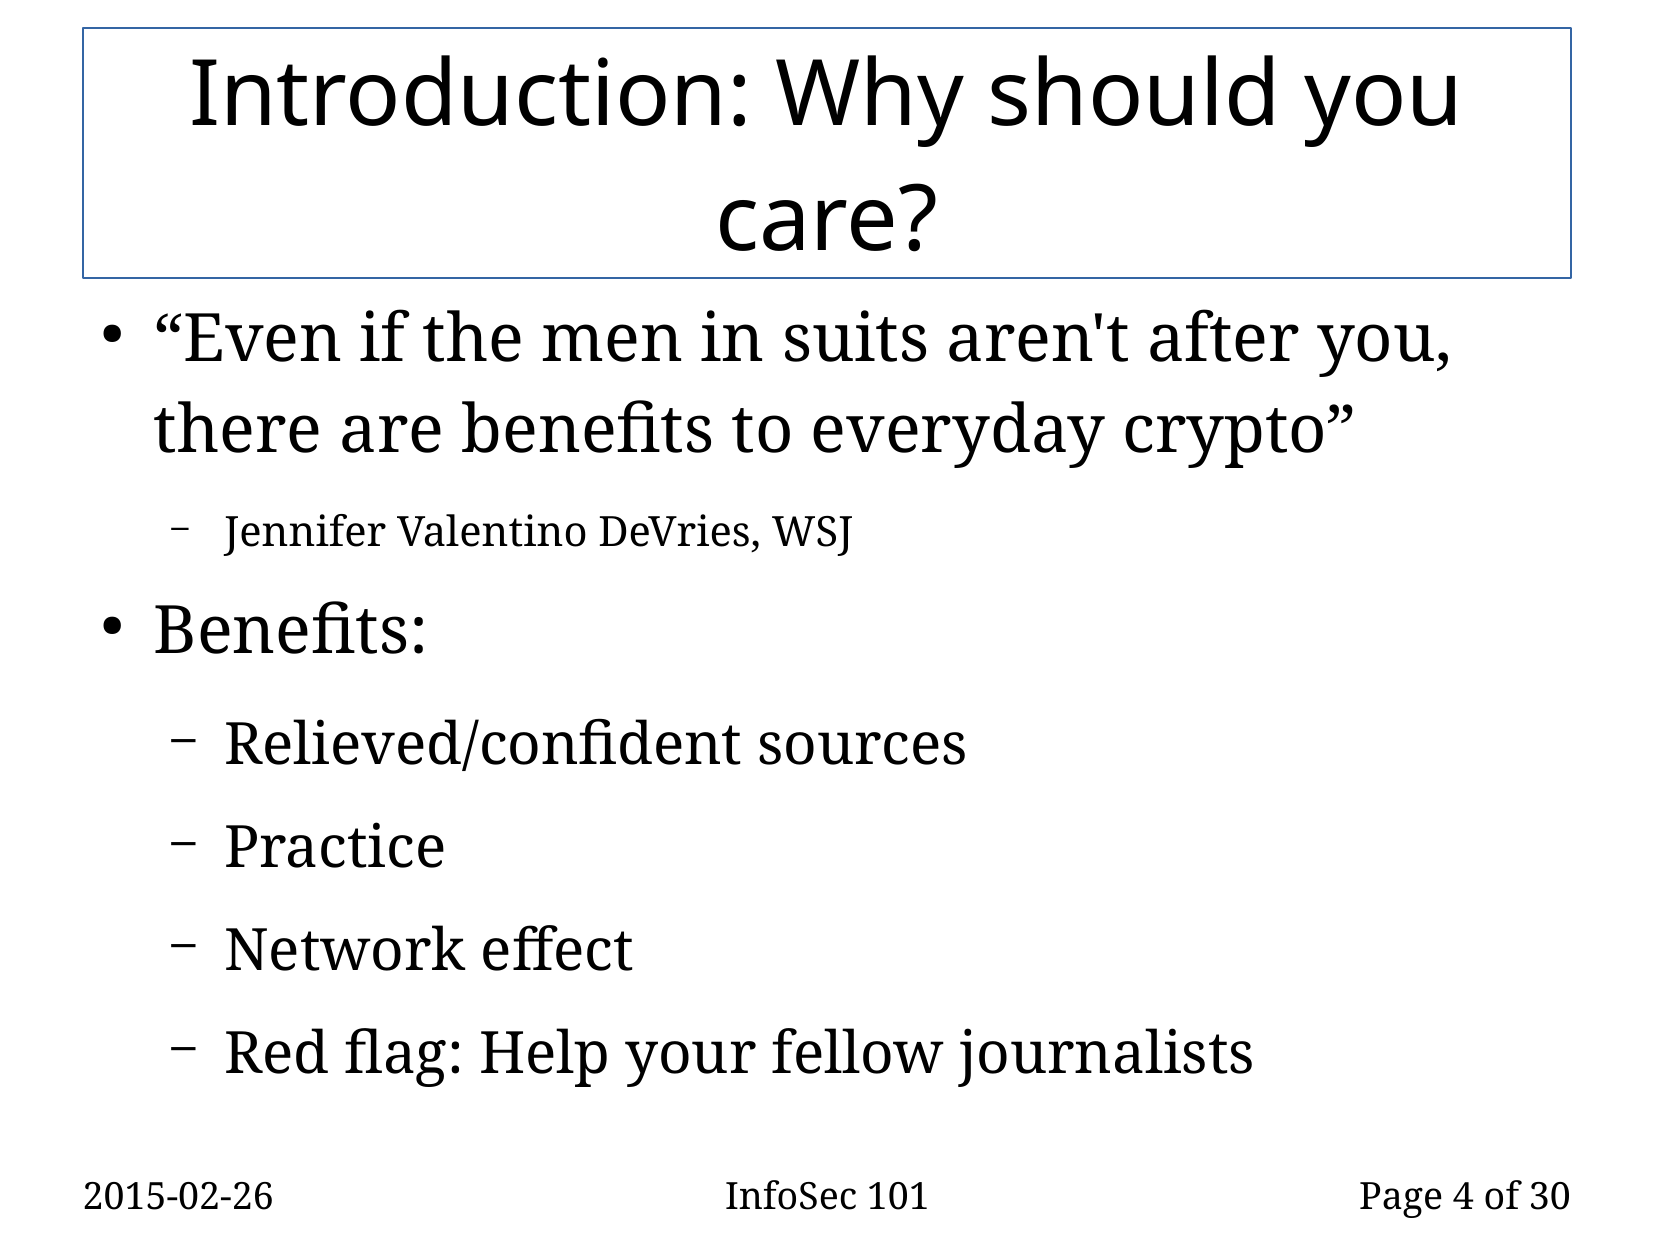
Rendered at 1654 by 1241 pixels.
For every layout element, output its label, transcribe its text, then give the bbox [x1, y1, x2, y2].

title Introduction: Why should you care? [82, 49, 1571, 257]
list “Even if the men in suits aren't after you, there are benefits to everyday crypto” Jennifer Valentino DeVries, WSJ Benefits: Relieved/confident sources Practice Network effect Red flag: Help your fellow journalists [82, 290, 1571, 1126]
